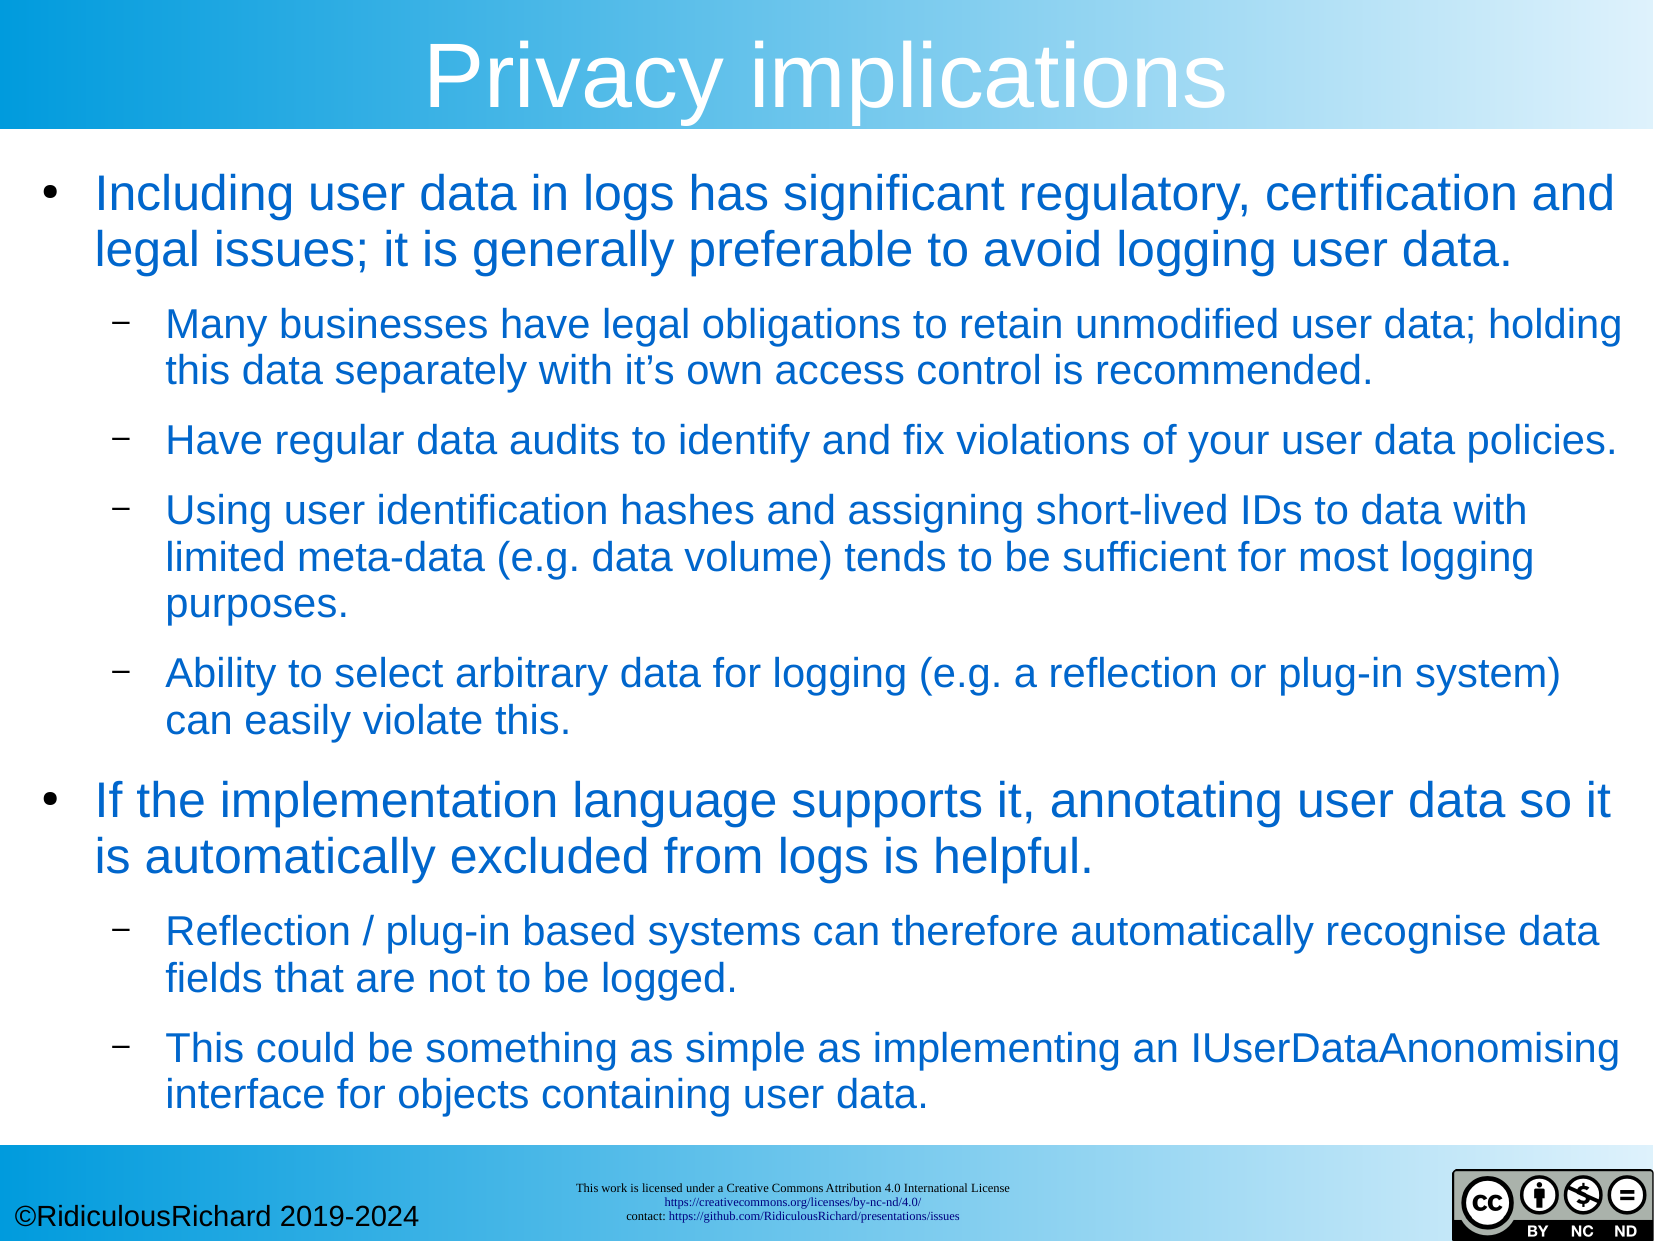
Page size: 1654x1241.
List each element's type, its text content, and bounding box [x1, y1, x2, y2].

title Privacy implications [82, 23, 1571, 129]
list Including user data in logs has significant regulatory, certification and legal issues; it is generally preferable to avoid logging user data. Many businesses have legal obligations to retain unmodified user data; holding this data separately with it’s own access control is recommended. Have regular data audits to identify and fix violations of your user data policies. Using user identification hashes and assigning short-lived IDs to data with limited meta-data (e.g. data volume) tends to be sufficient for most logging purposes. Ability to select arbitrary data for logging (e.g. a reflection or plug-in system) can easily violate this. If the implementation language supports it, annotating user data so it is automatically excluded from logs is helpful. Reflection / plug-in based systems can therefore automatically recognise data fields that are not to be logged. This could be something as simple as implementing an IUserDataAnonomising interface for objects containing user data. [23, 165, 1630, 1123]
picture [1452, 1169, 1654, 1241]
picture [138, 1146, 142, 1241]
